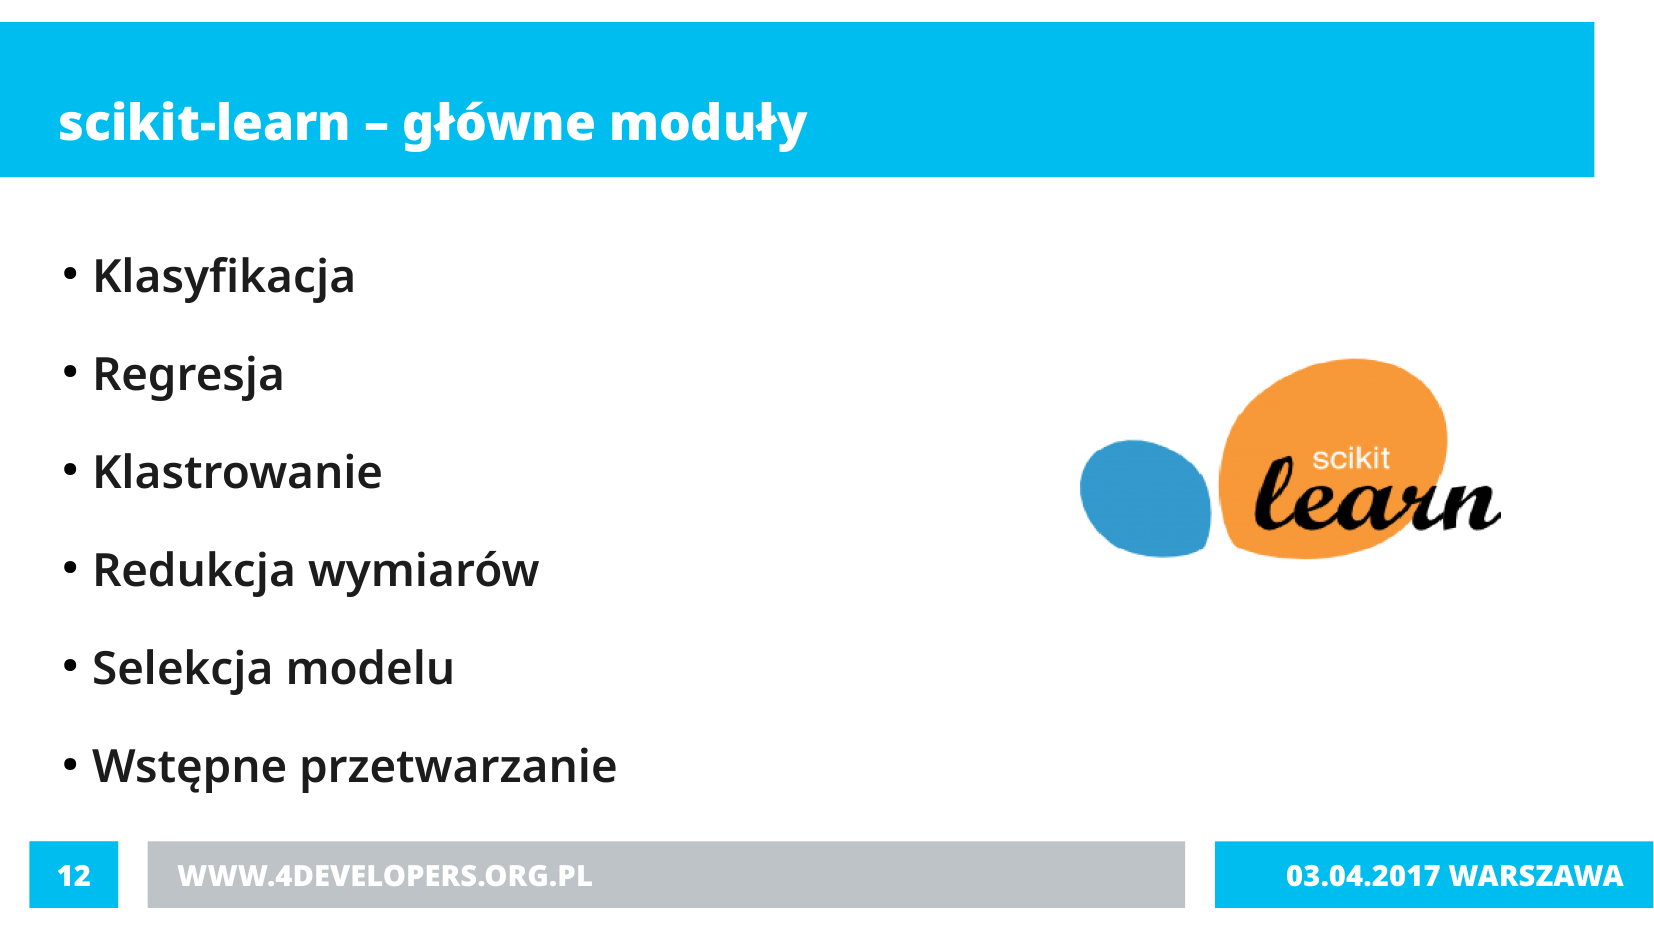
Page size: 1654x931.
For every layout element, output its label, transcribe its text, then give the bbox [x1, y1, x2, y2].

list Klasyfikacja Regresja Klastrowanie Redukcja wymiarów Selekcja modelu Wstępne przetwarzanie [59, 243, 1565, 820]
picture [1080, 290, 1501, 661]
title scikit-learn – główne moduły [59, 44, 1595, 156]
